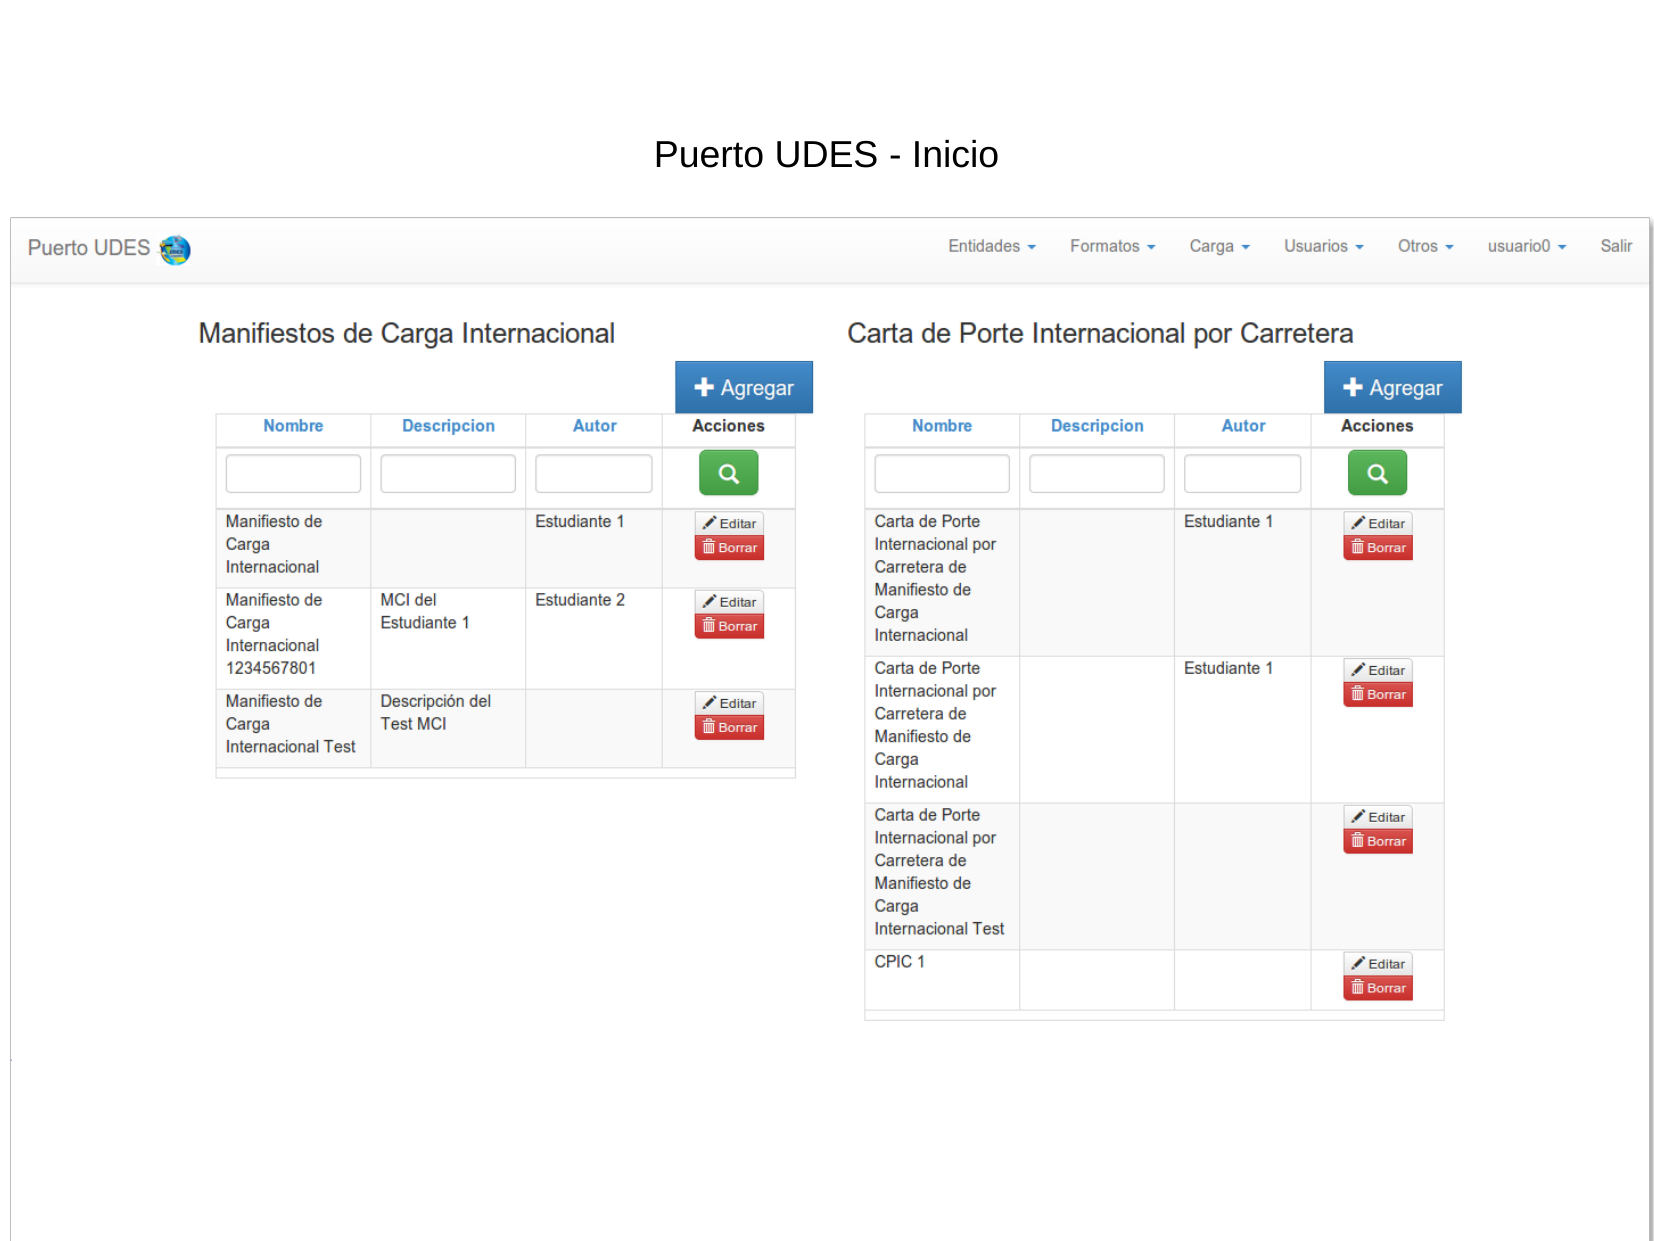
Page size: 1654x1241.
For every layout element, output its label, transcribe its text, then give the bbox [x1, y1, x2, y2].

picture [5, 212, 1654, 1241]
text_box Puerto UDES - Inicio [82, 49, 1571, 212]
